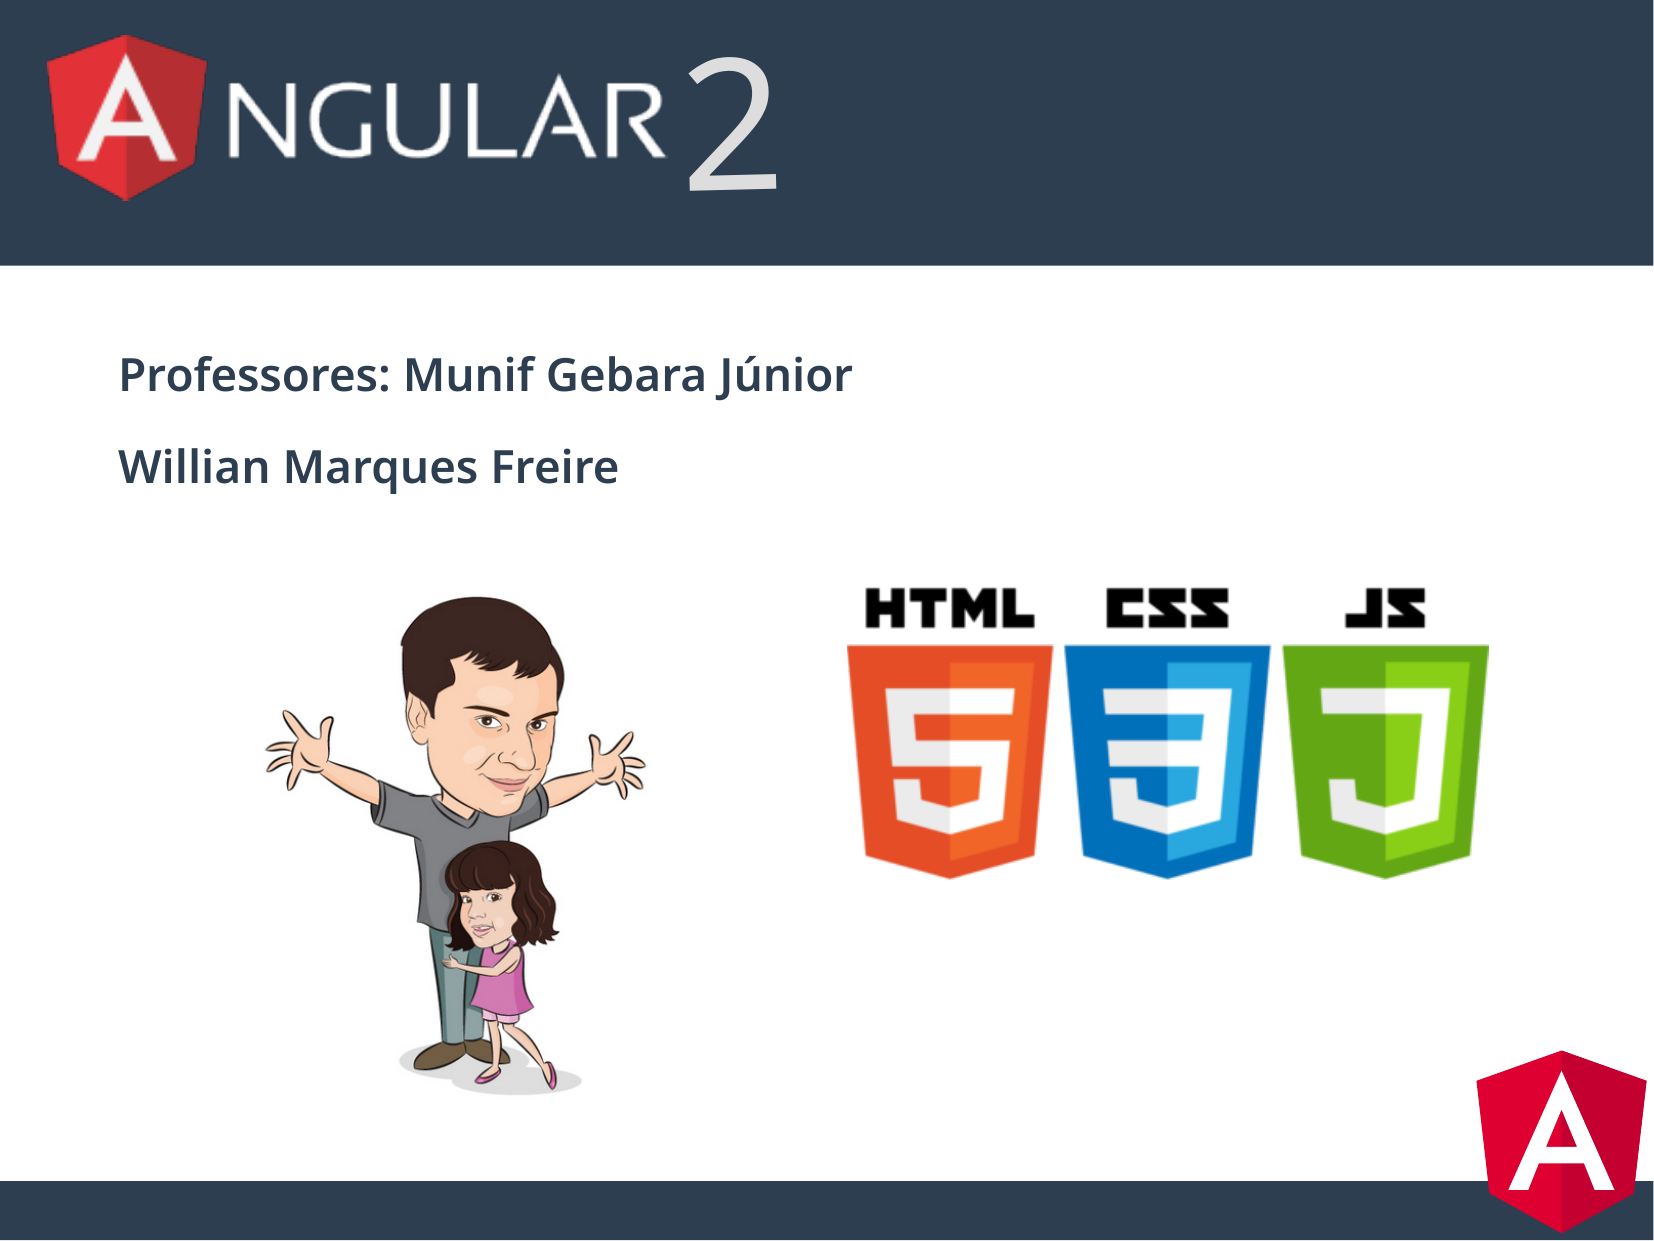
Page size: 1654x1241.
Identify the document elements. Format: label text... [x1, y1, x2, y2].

picture [200, 590, 712, 1102]
picture [847, 546, 1489, 922]
subtitle 2 [527, 0, 937, 277]
picture [1446, 1022, 1654, 1241]
picture [47, 35, 668, 201]
list Professores: Munif Gebara Júnior Willian Marques Freire [47, 342, 1583, 502]
